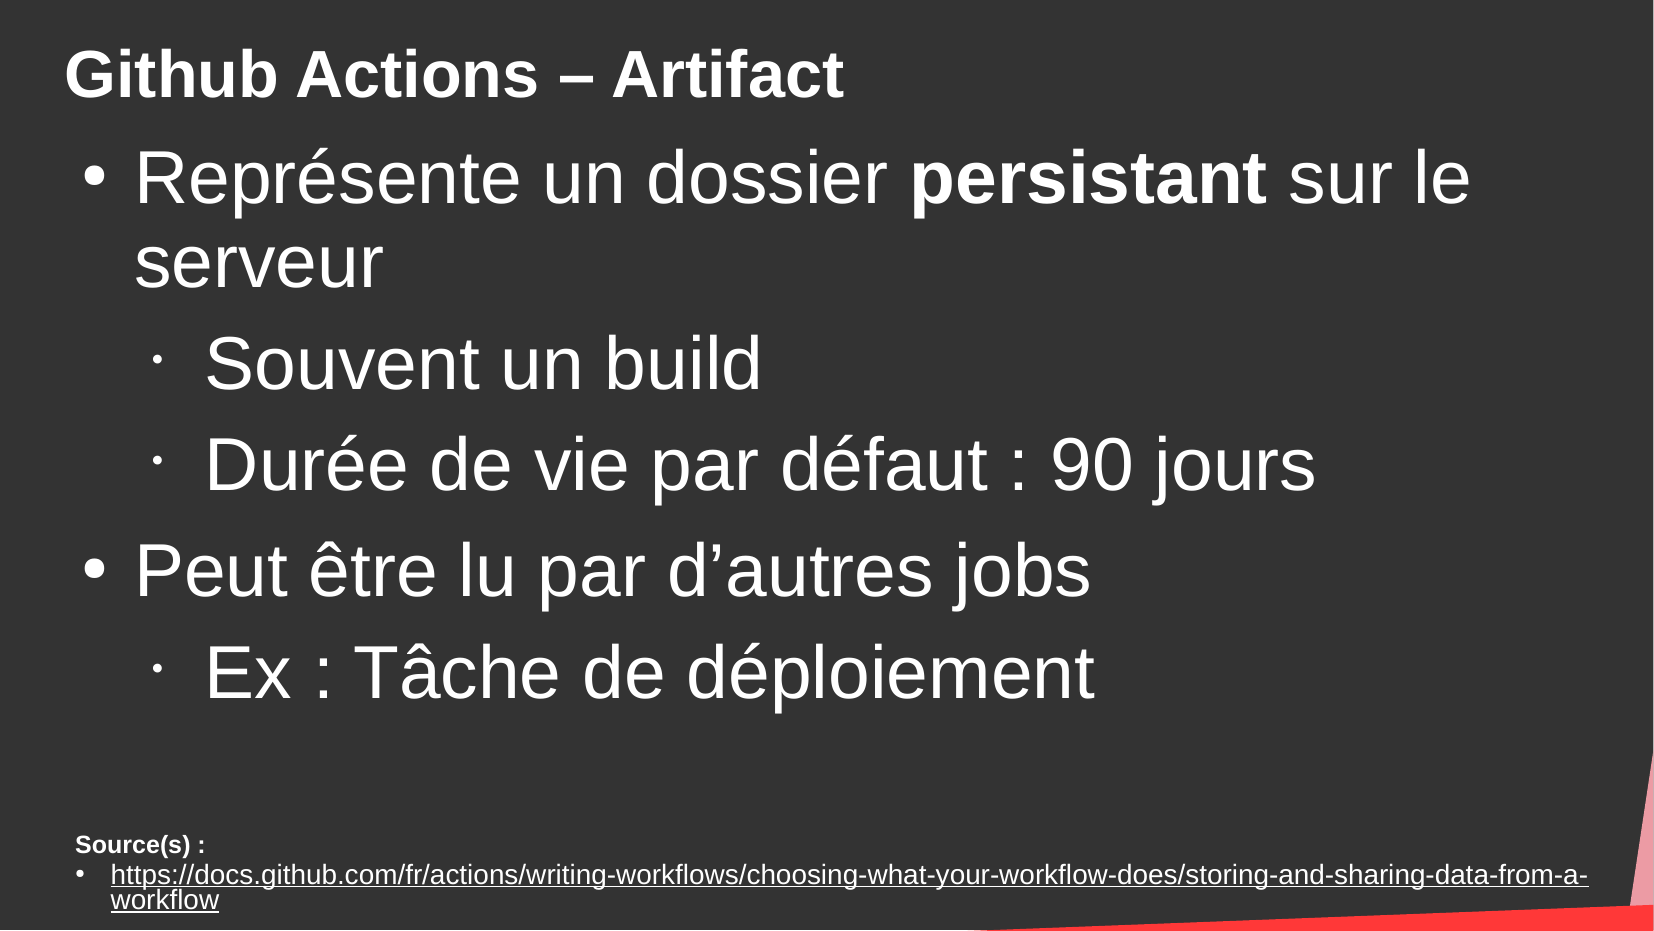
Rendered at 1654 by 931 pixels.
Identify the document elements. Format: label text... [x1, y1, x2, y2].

list Représente un dossier persistant sur le serveur Souvent un build Durée de vie par défaut : 90 jours Peut être lu par d’autres jobs Ex : Tâche de déploiement [63, 135, 1542, 733]
text_box [967, 746, 1654, 931]
text_box Source(s) : https://docs.github.com/fr/actions/writing-workflows/choosing-what-your-workflow-does/storing-and-sharing-data-from-a-workflow [60, 791, 1607, 898]
title Github Actions – Artifact [64, 37, 1471, 113]
